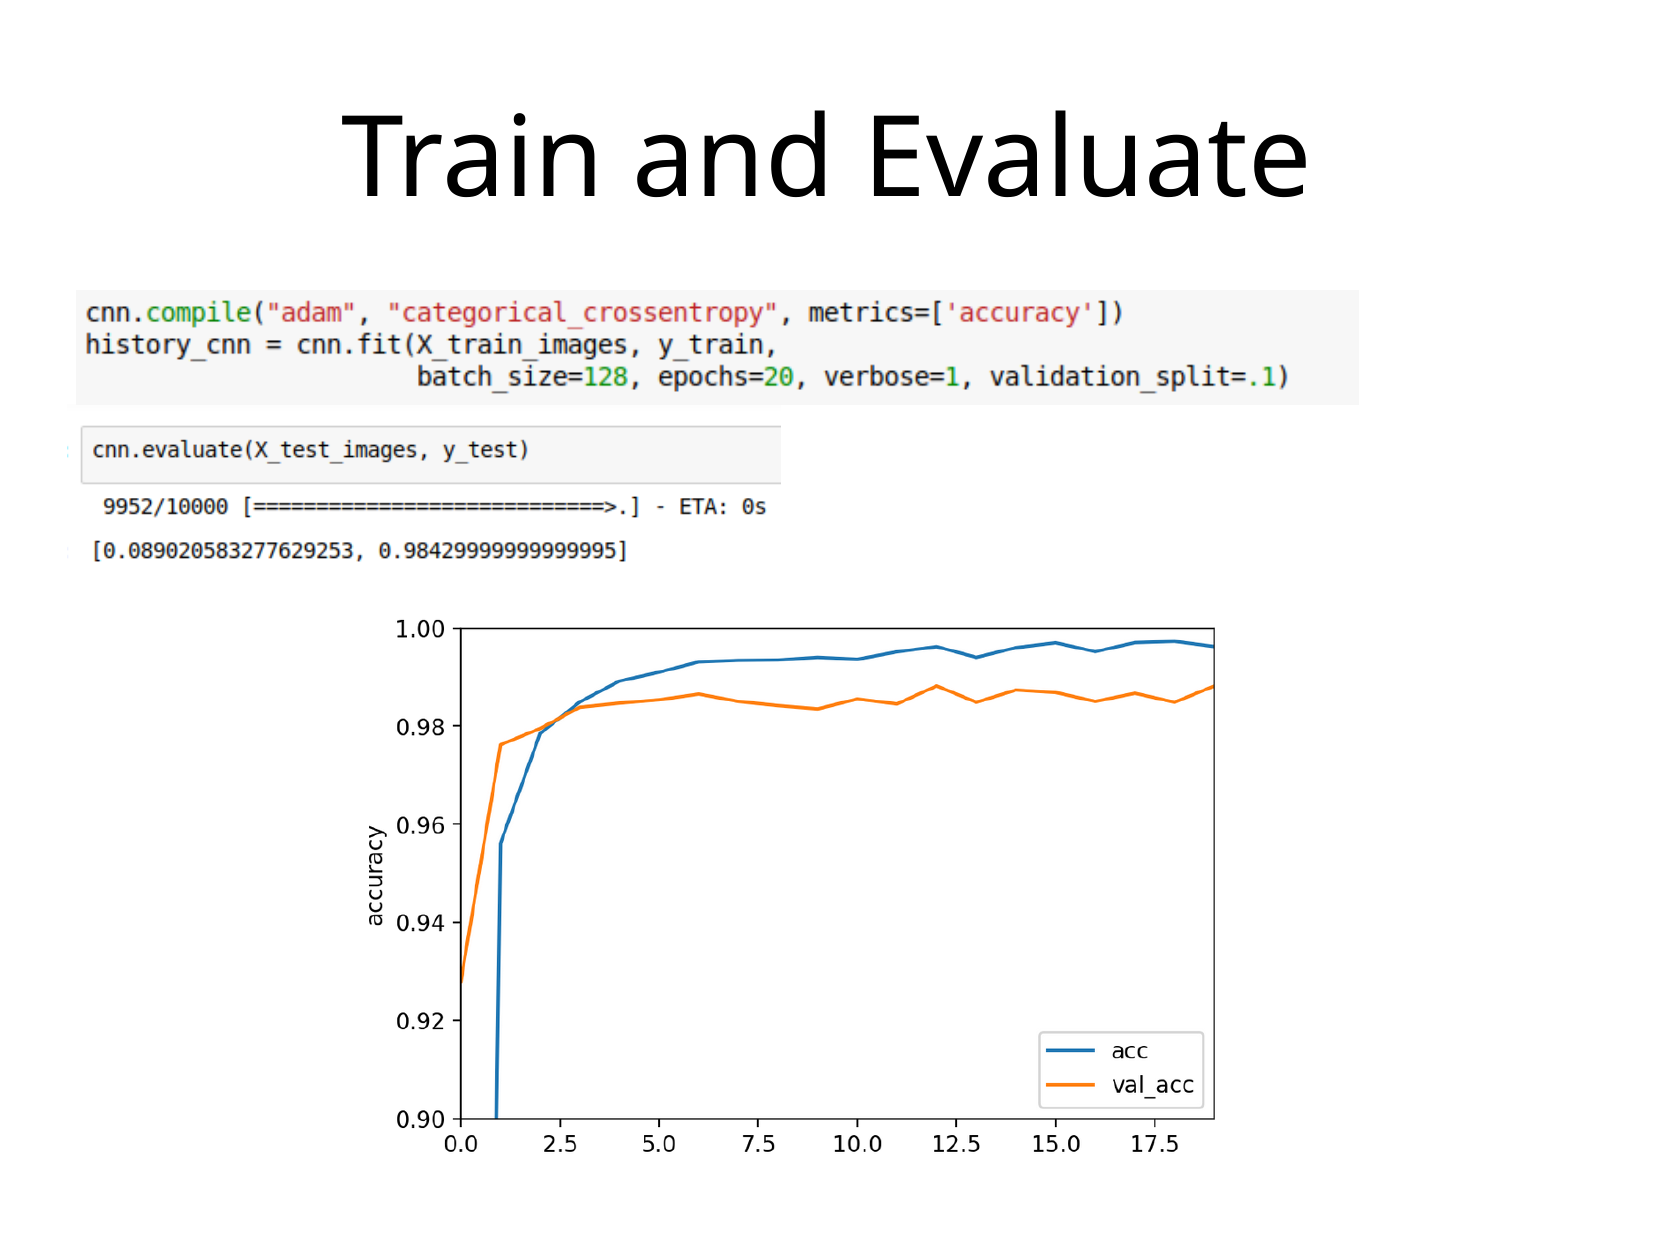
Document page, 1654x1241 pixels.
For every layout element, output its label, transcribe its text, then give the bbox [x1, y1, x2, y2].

picture [345, 599, 1224, 1170]
title Train and Evaluate [82, 49, 1571, 257]
picture [67, 290, 1359, 579]
